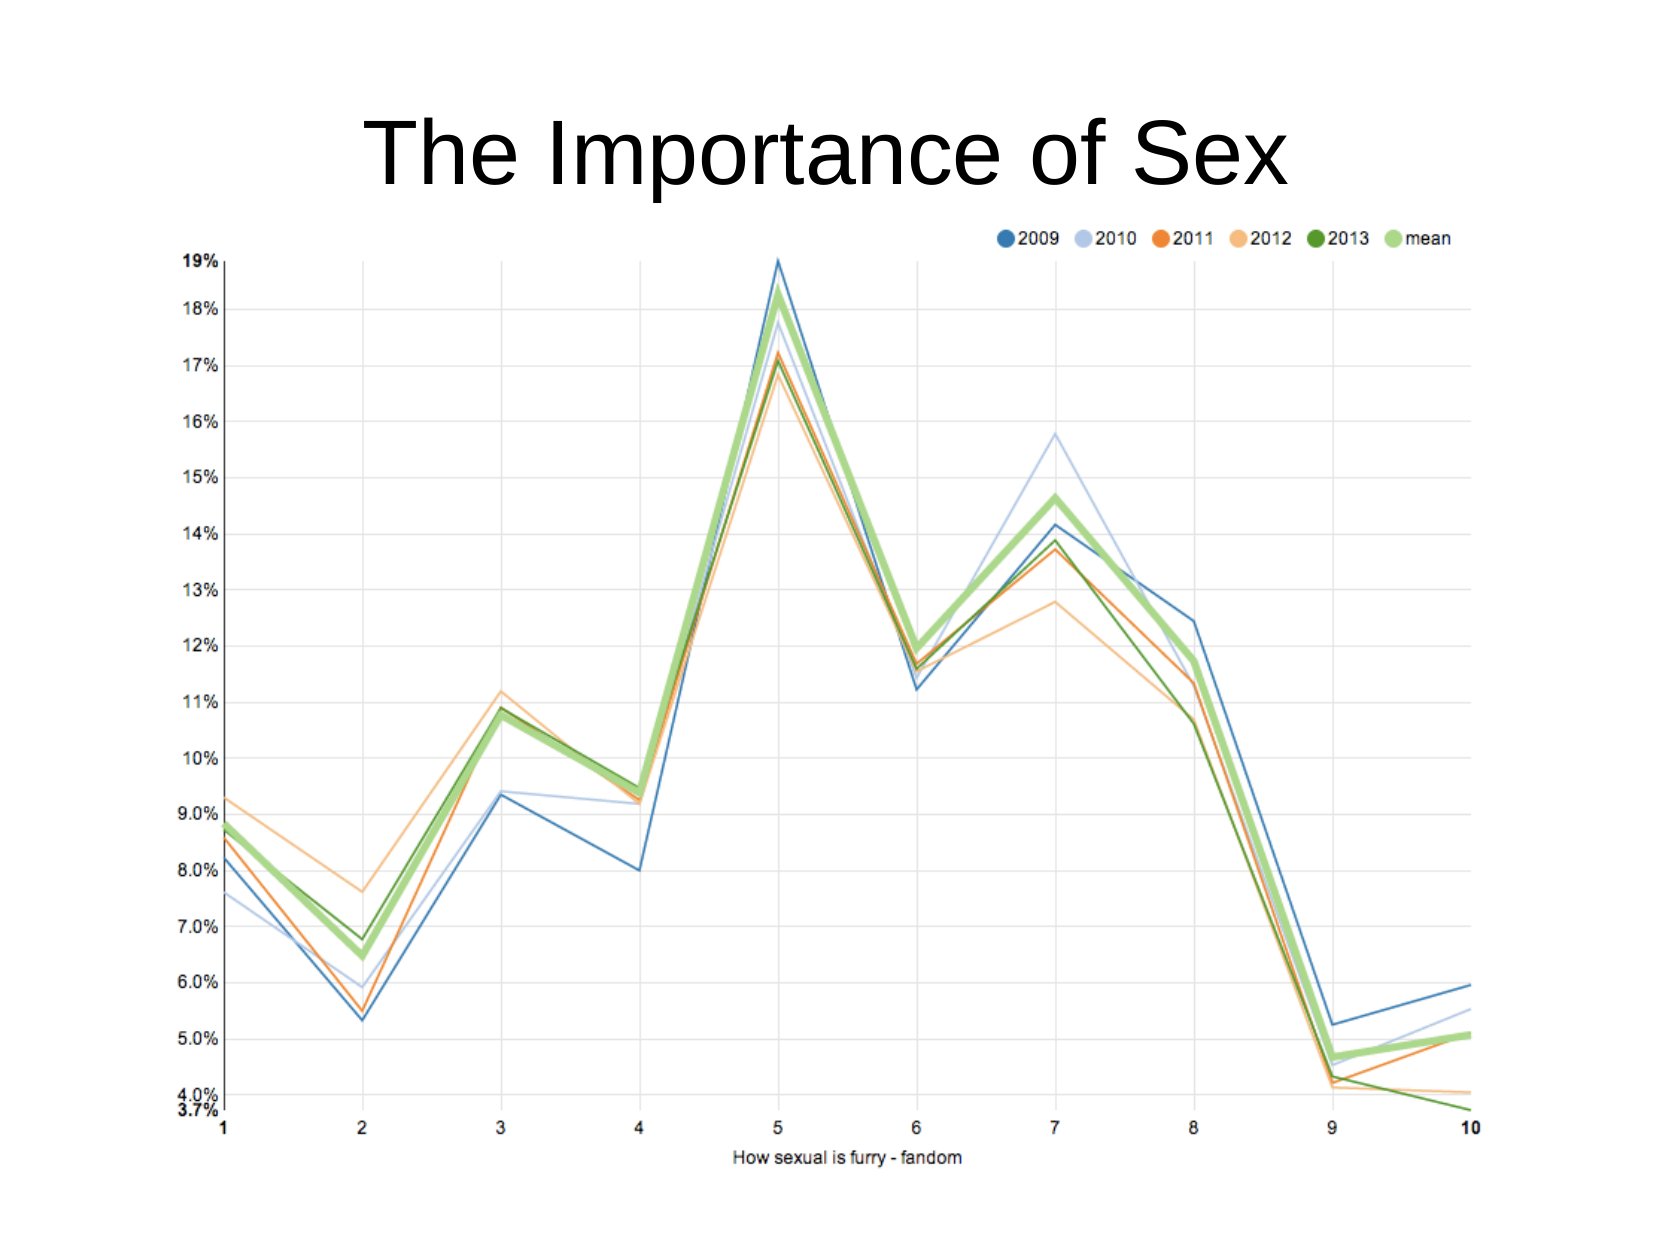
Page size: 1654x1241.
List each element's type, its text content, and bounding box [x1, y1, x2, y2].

picture [136, 227, 1507, 1177]
title The Importance of Sex [82, 49, 1571, 257]
